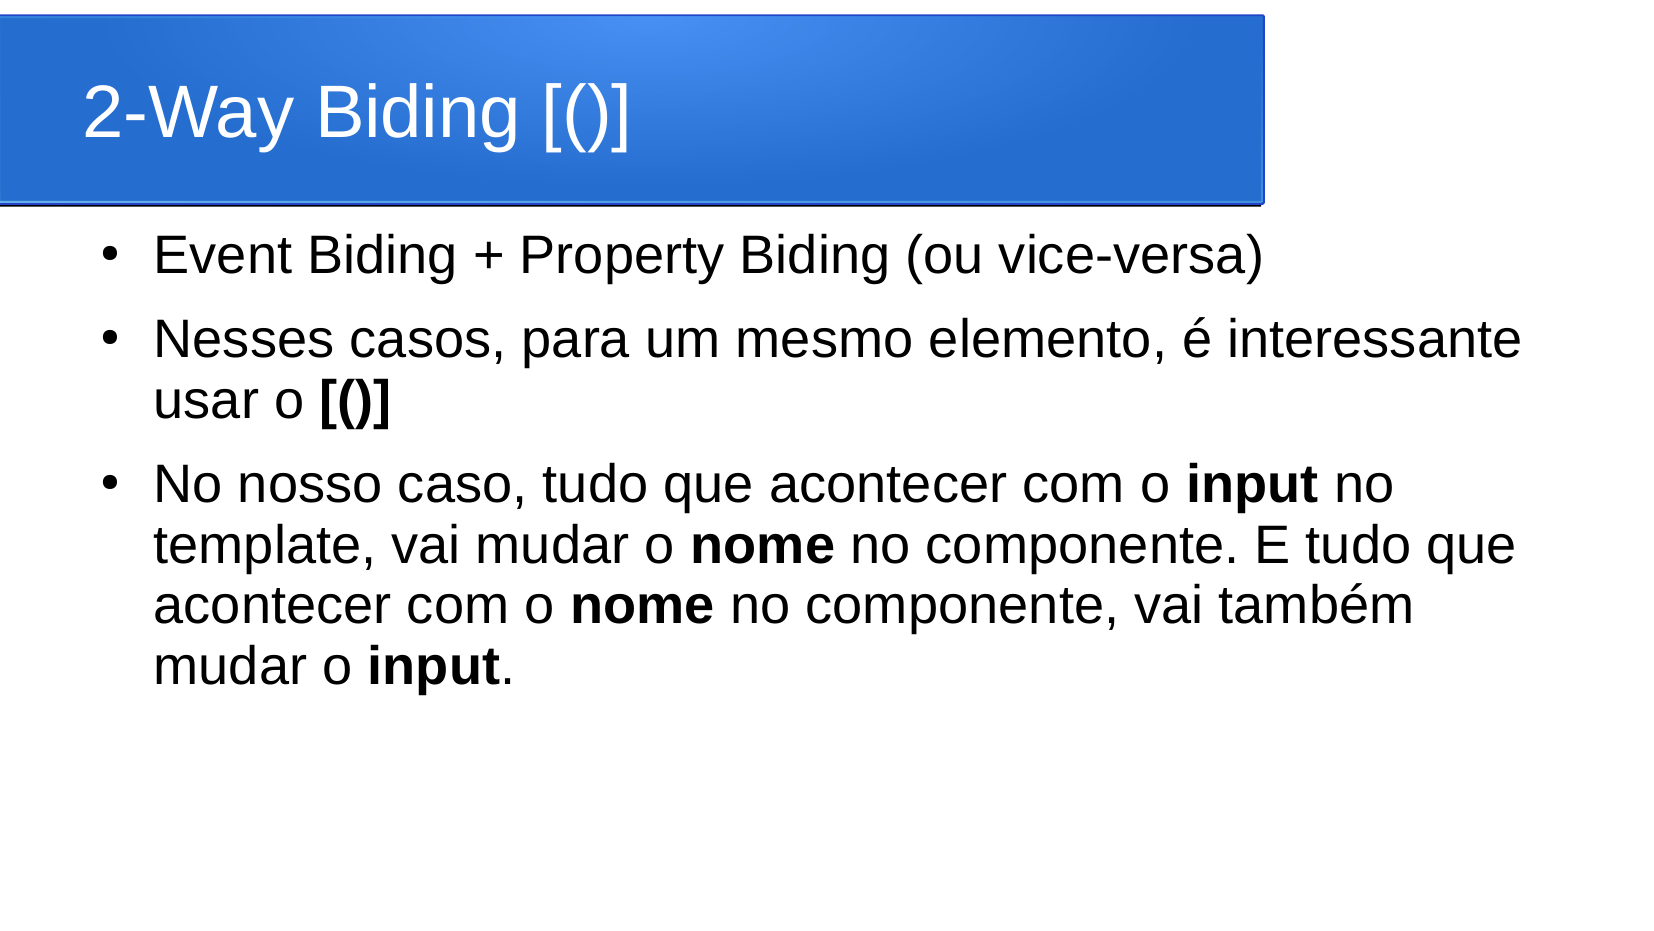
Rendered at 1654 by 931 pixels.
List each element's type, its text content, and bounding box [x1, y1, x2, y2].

list Event Biding + Property Biding (ou vice-versa) Nesses casos, para um mesmo elemento, é interessante usar o [()] No nosso caso, tudo que acontecer com o input no template, vai mudar o nome no componente. E tudo que acontecer com o nome no componente, vai também mudar o input. [82, 224, 1571, 764]
title 2-Way Biding [()] [82, 35, 1235, 189]
